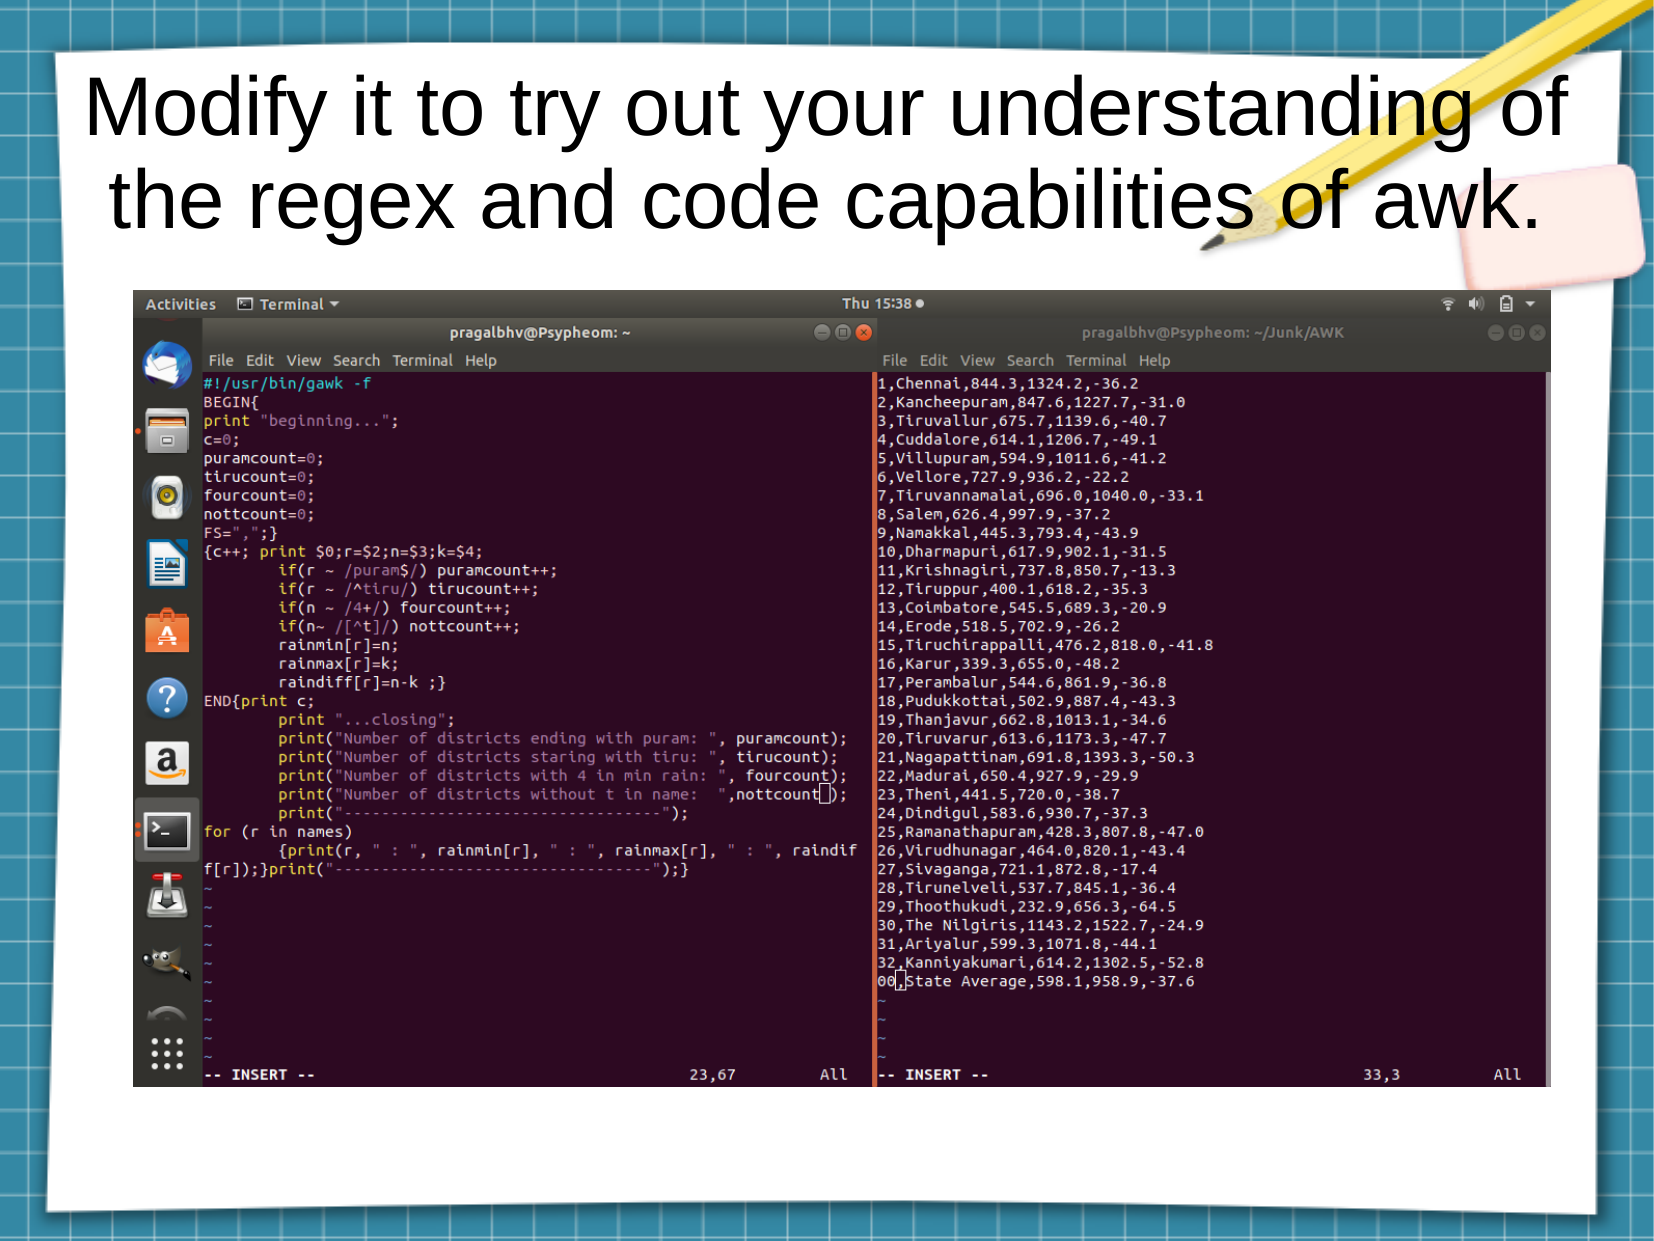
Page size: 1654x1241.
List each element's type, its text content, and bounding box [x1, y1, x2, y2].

title Modify it to try out your understanding of the regex and code capabilities of awk. [82, 49, 1571, 257]
picture [0, 0, 1654, 1241]
